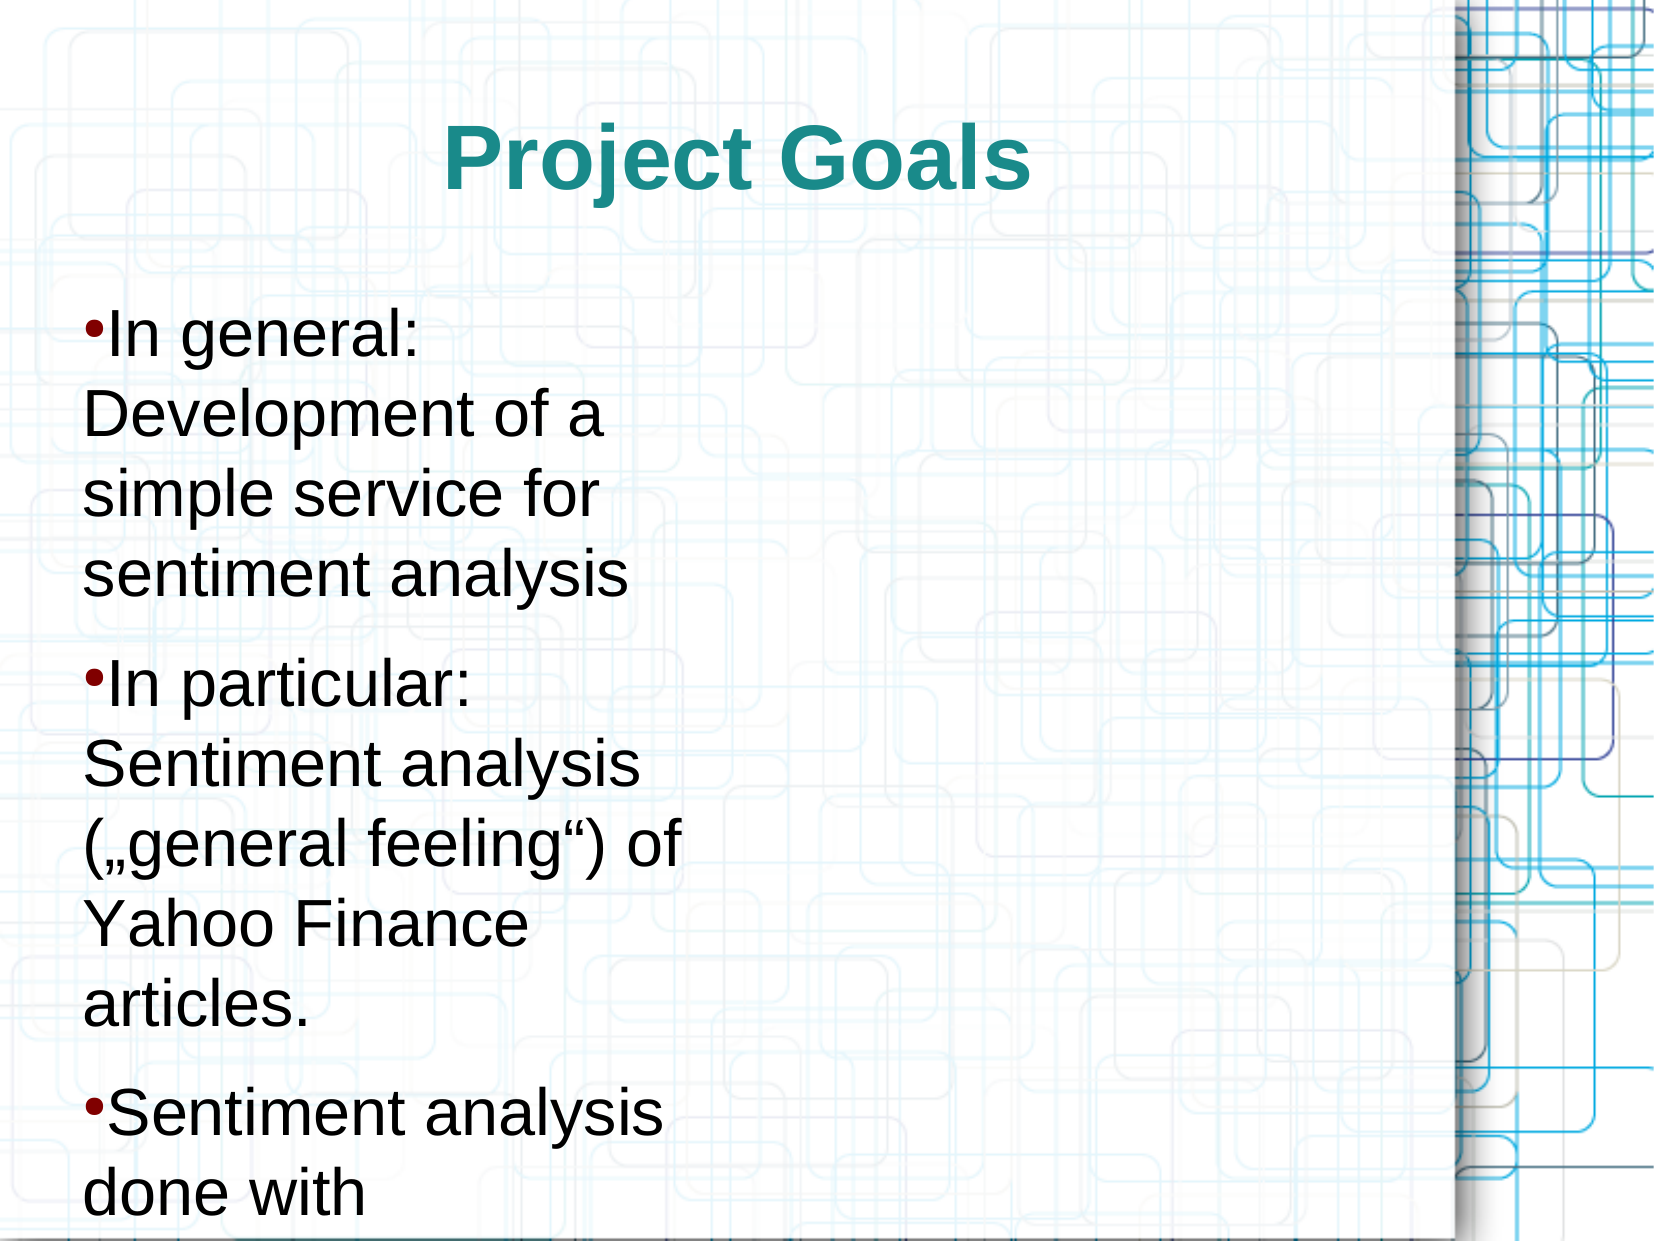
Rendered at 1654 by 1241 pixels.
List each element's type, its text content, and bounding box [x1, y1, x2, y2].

list In general: Development of a simple service for sentiment analysis In particular: Sentiment analysis („general feeling“) of Yahoo Finance articles. Sentiment analysis done with Crowdsourcing paradigm. Articles are difficult to rate by a machine, so we let Human workers do that job. [82, 290, 734, 1109]
picture [0, 0, 1654, 1241]
title Project Goals [59, 49, 1418, 257]
